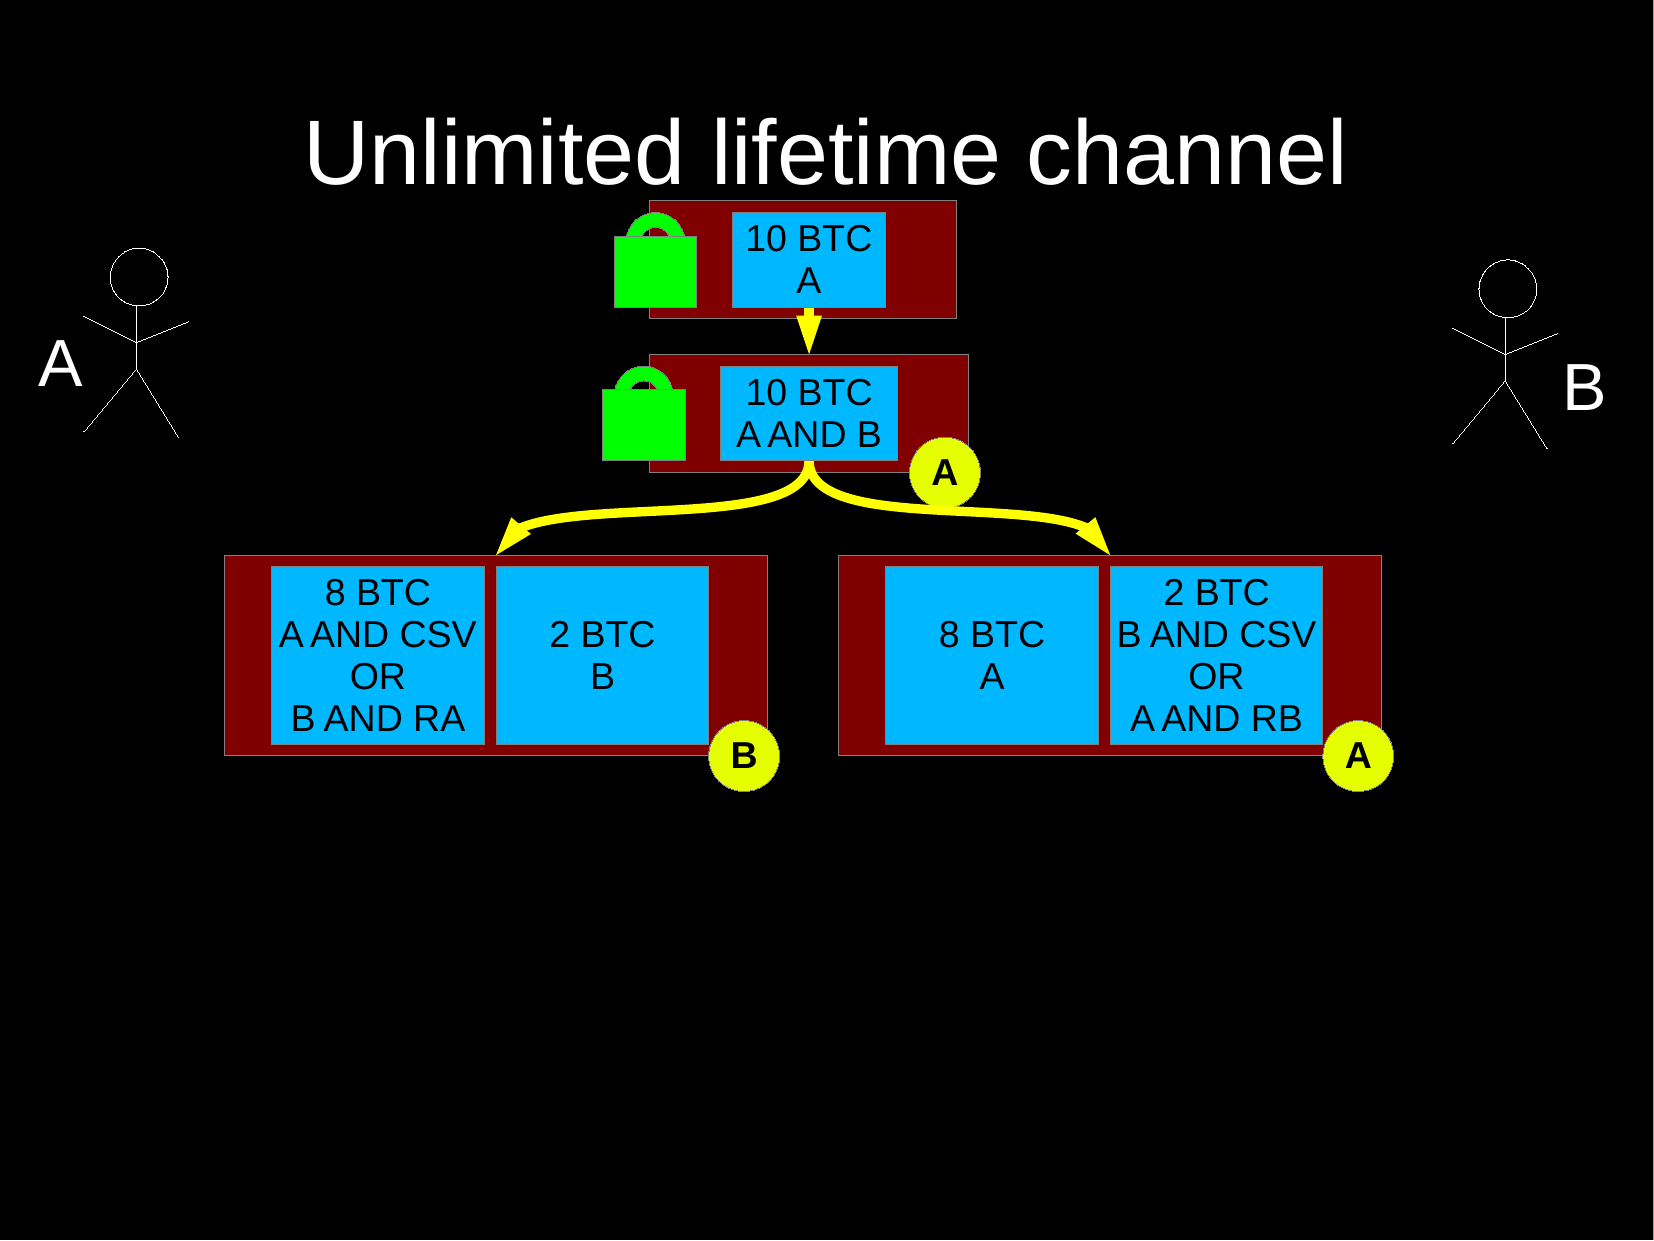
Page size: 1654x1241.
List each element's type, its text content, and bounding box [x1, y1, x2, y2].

text_box [224, 555, 768, 756]
text_box A [1322, 720, 1394, 792]
text_box [602, 354, 969, 473]
text_box [614, 200, 957, 319]
text_box 8 BTC A AND CSV OR B AND RA [271, 566, 485, 745]
text_box A [909, 437, 981, 506]
text_box 10 BTC A [732, 212, 886, 308]
title Unlimited lifetime channel [82, 49, 1571, 257]
text_box B [1547, 342, 1622, 432]
text_box B [708, 720, 780, 792]
text_box 8 BTC A [885, 566, 1099, 745]
text_box 2 BTC B [496, 566, 709, 745]
text_box A [23, 318, 98, 409]
text_box [838, 555, 1382, 756]
text_box 2 BTC B AND CSV OR A AND RB [1110, 566, 1323, 745]
text_box 10 BTC A AND B [720, 366, 898, 461]
